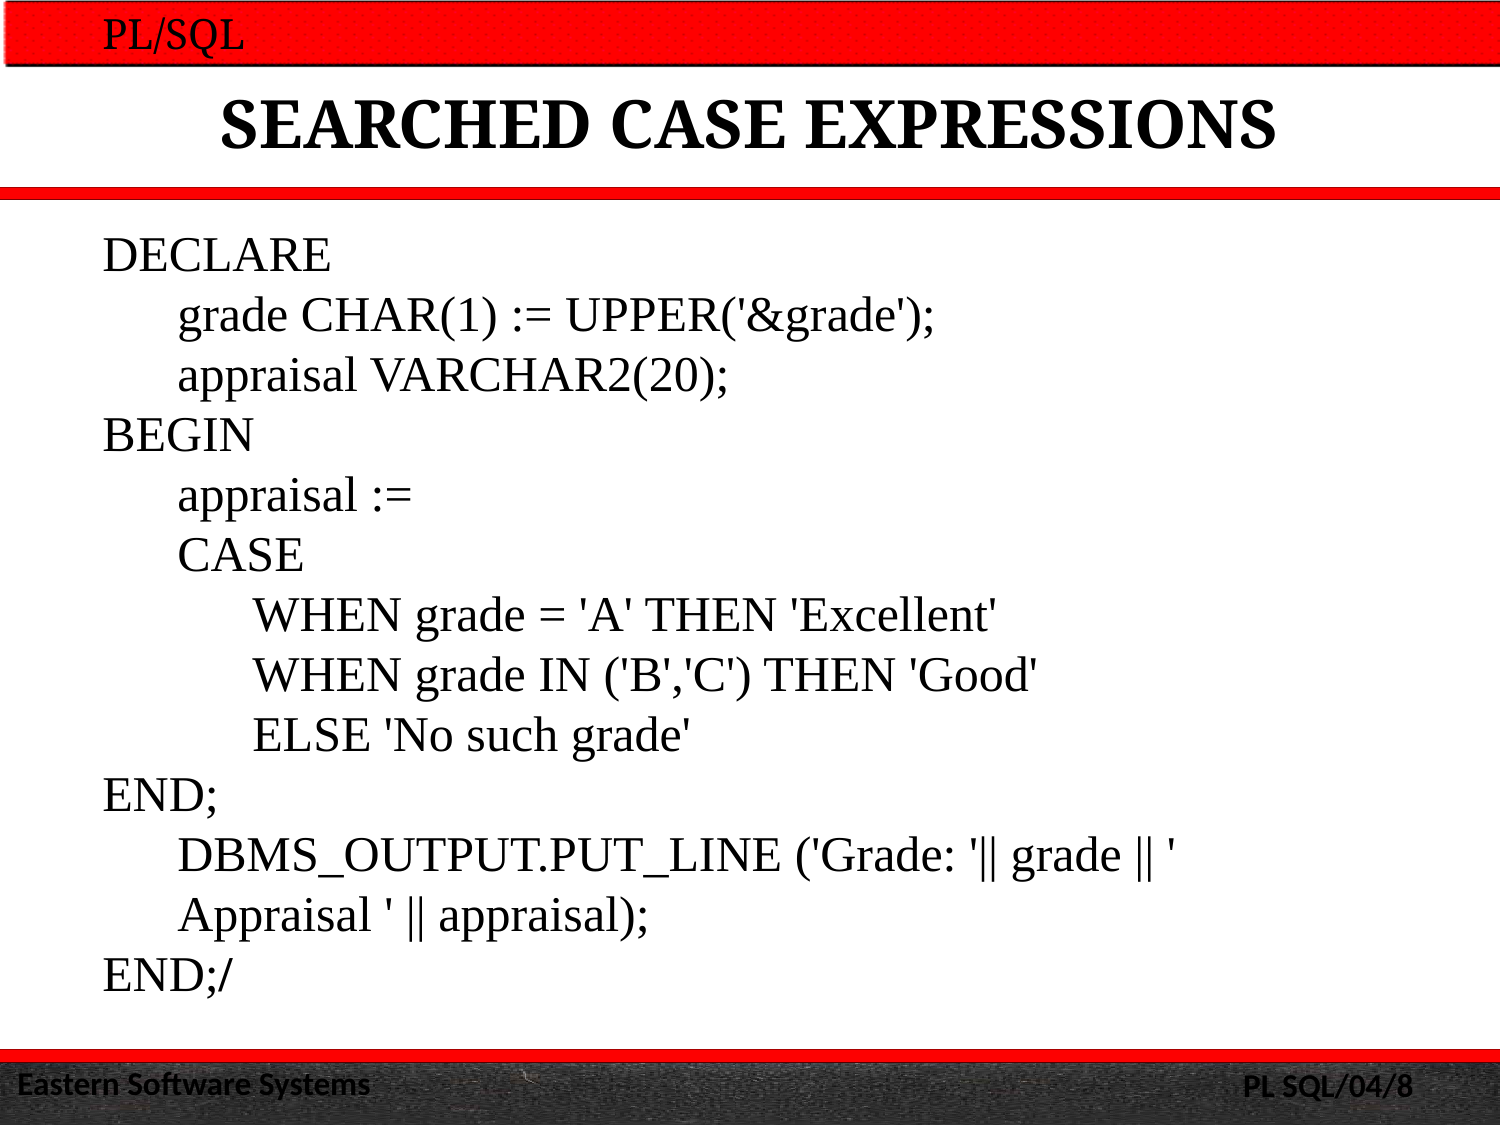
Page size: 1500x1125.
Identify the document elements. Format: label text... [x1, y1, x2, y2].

text_box PL/SQL [87, 0, 288, 65]
picture [0, 0, 1500, 69]
text_box DECLARE grade CHAR(1) := UPPER('&grade'); appraisal VARCHAR2(20); BEGIN appraisal := CASE WHEN grade = 'A' THEN 'Excellent' WHEN grade IN ('B','C') THEN 'Good' ELSE 'No such grade' END; DBMS_OUTPUT.PUT_LINE ('Grade: '|| grade || ' Appraisal ' || appraisal); END;/ [87, 214, 1425, 1009]
picture [0, 187, 1500, 200]
text_box SEARCHED CASE EXPRESSIONS [0, 74, 1500, 170]
text_box Eastern Software Systems [2, 1054, 394, 1110]
picture [0, 1049, 1500, 1125]
text_box PL SQL/04/8 [379, 1056, 1500, 1125]
